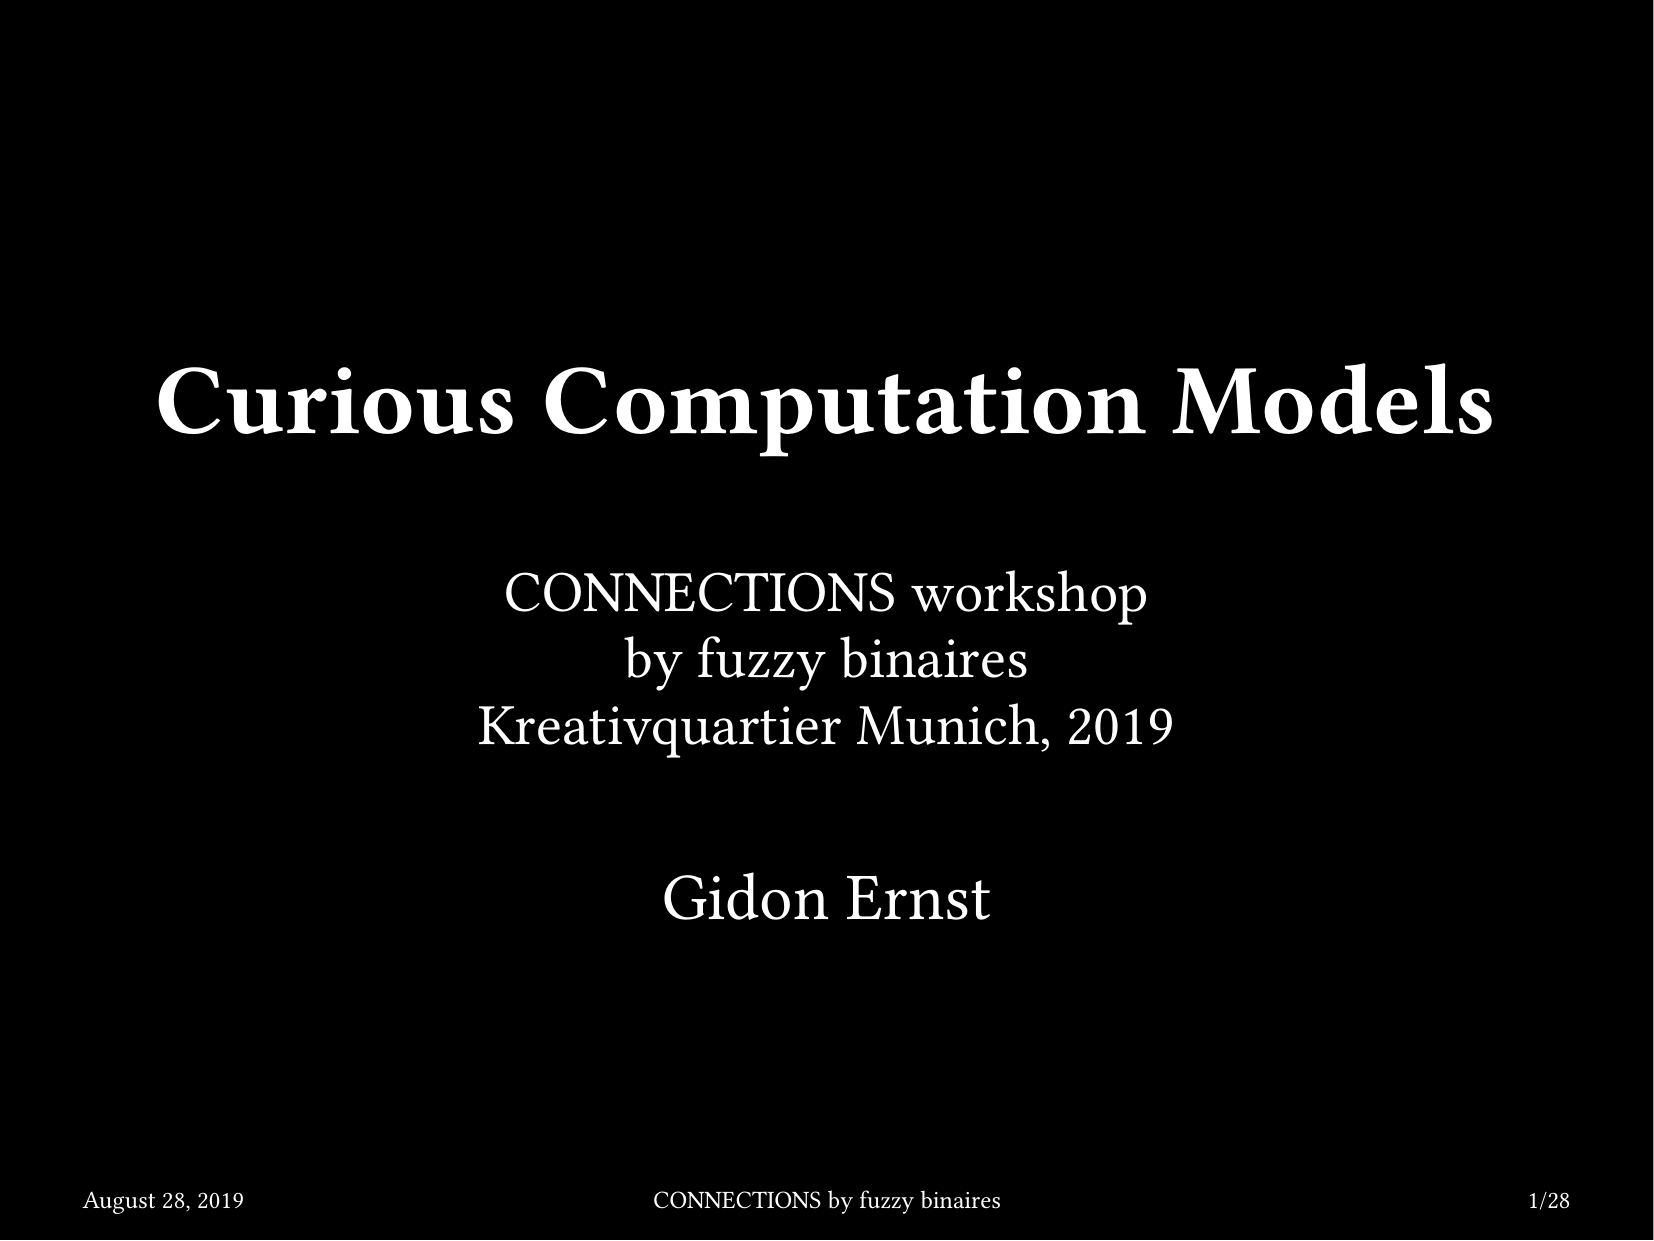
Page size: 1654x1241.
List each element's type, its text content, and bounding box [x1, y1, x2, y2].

subtitle Curious Computation Models CONNECTIONS workshop by fuzzy binaires Kreativquartier Munich, 2019 Gidon Ernst [82, 226, 1571, 1054]
